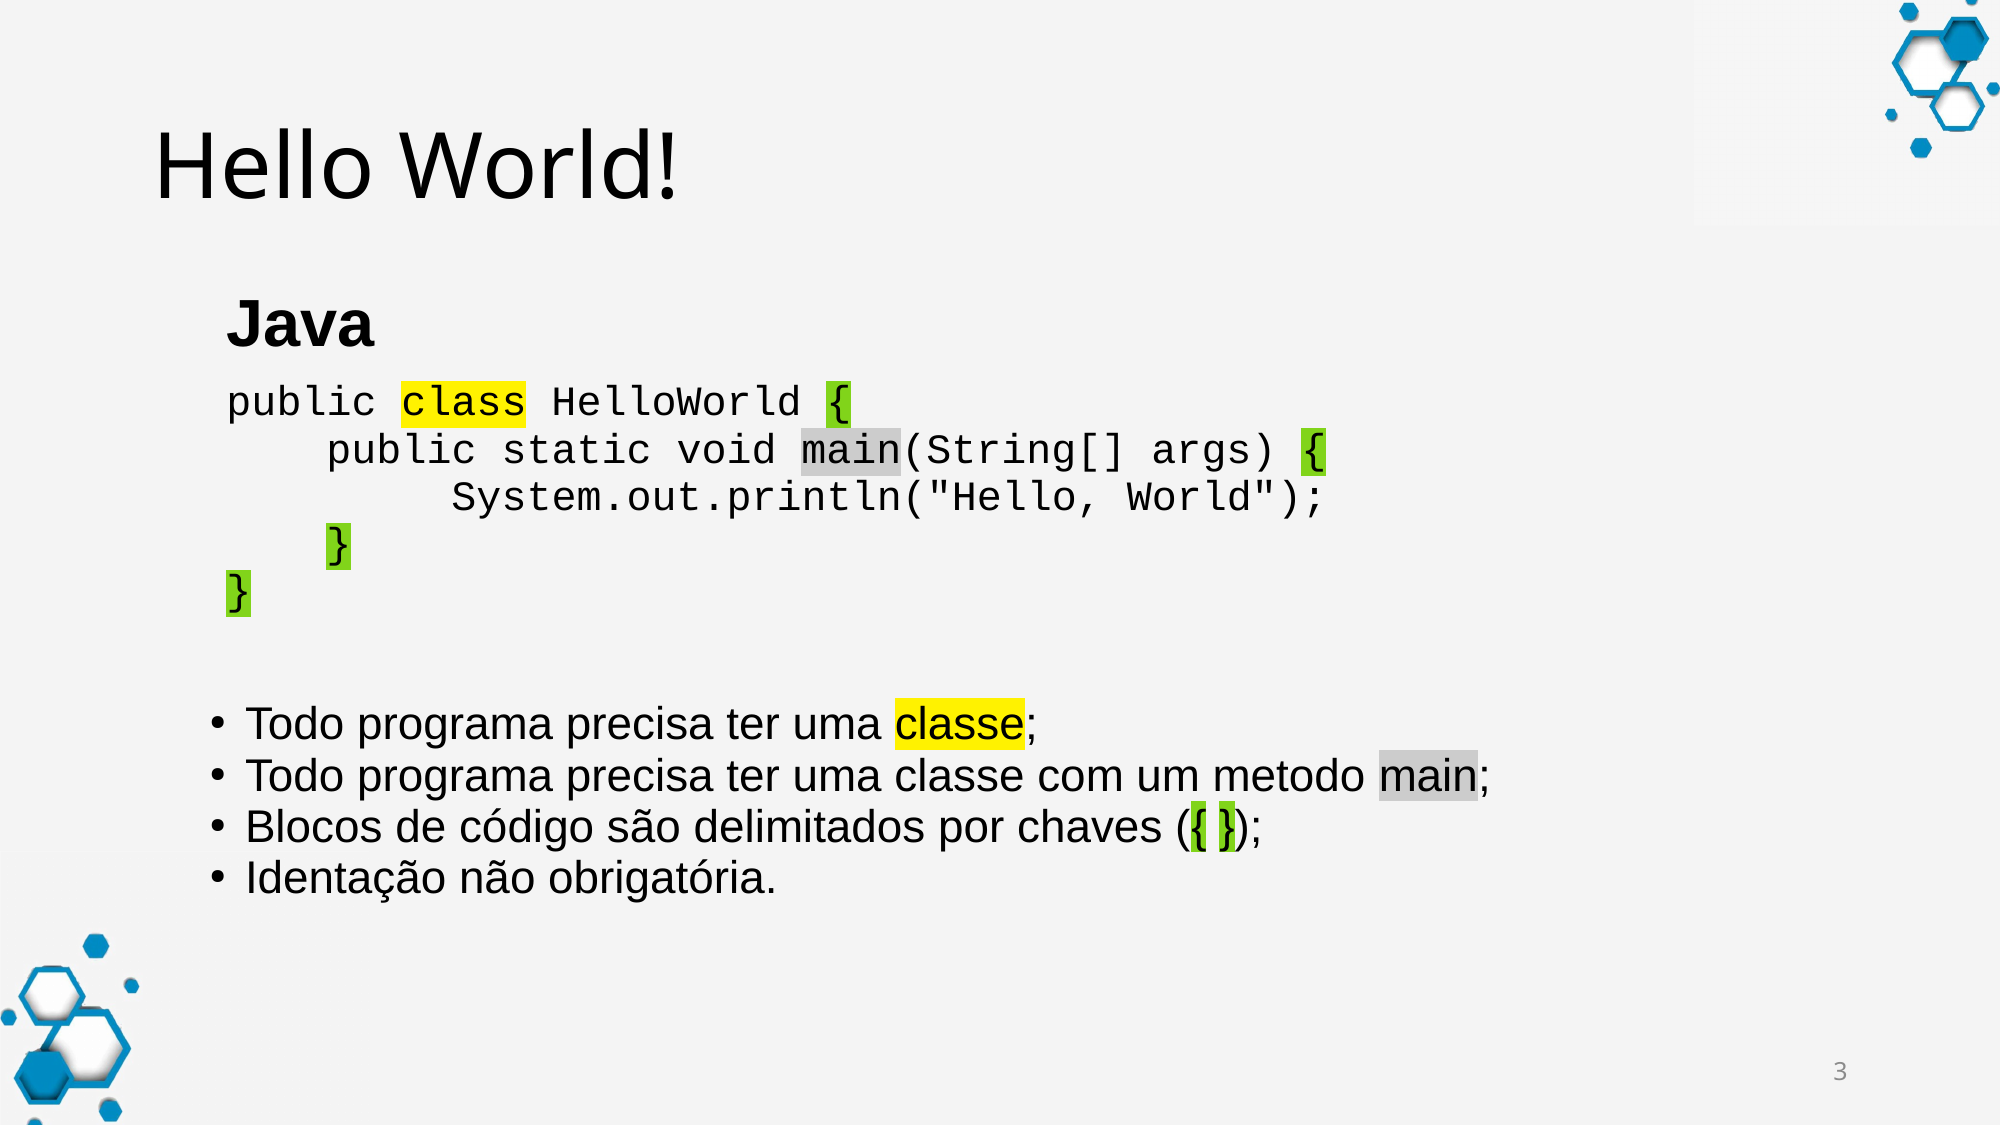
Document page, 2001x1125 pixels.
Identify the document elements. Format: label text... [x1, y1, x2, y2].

text_box Todo programa precisa ter uma classe; Todo programa precisa ter uma classe com um metodo main; Blocos de código são delimitados por chaves ({ }); Identação não obrigatória. [194, 690, 1518, 911]
title Hello World! [137, 59, 1863, 278]
text_box Java public class HelloWorld { public static void main(String[] args) { System.out.println("Hello, World"); } } [211, 278, 1524, 644]
slide_number <número> [1412, 1042, 1863, 1103]
picture [1694, 0, 2000, 226]
picture [1, 852, 369, 1125]
